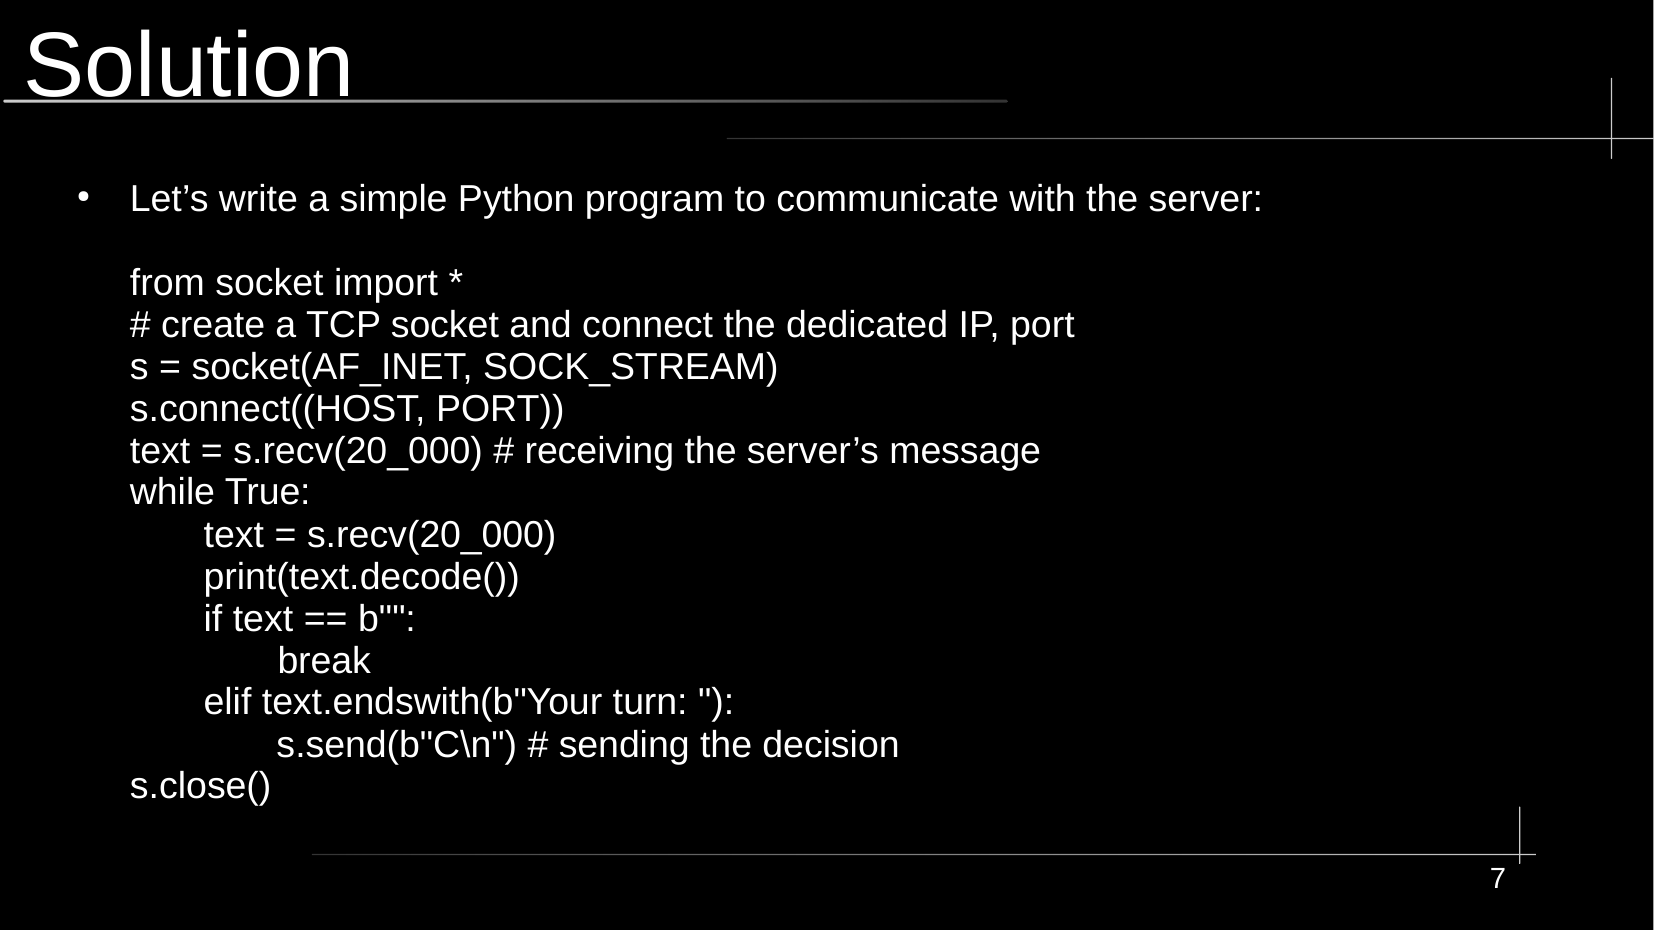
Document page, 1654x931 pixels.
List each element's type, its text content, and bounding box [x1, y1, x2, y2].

title Solution [23, 11, 1589, 119]
list Let’s write a simple Python program to communicate with the server: from socket import * # create a TCP socket and connect the dedicated IP, port s = socket(AF_INET, SOCK_STREAM) s.connect((HOST, PORT)) text = s.recv(20_000) # receiving the server’s message while True: text = s.recv(20_000) print(text.decode()) if text == b"": break elif text.endswith(b"Your turn: "): s.send(b"C\n") # sending the decision s.close() [59, 177, 1506, 827]
